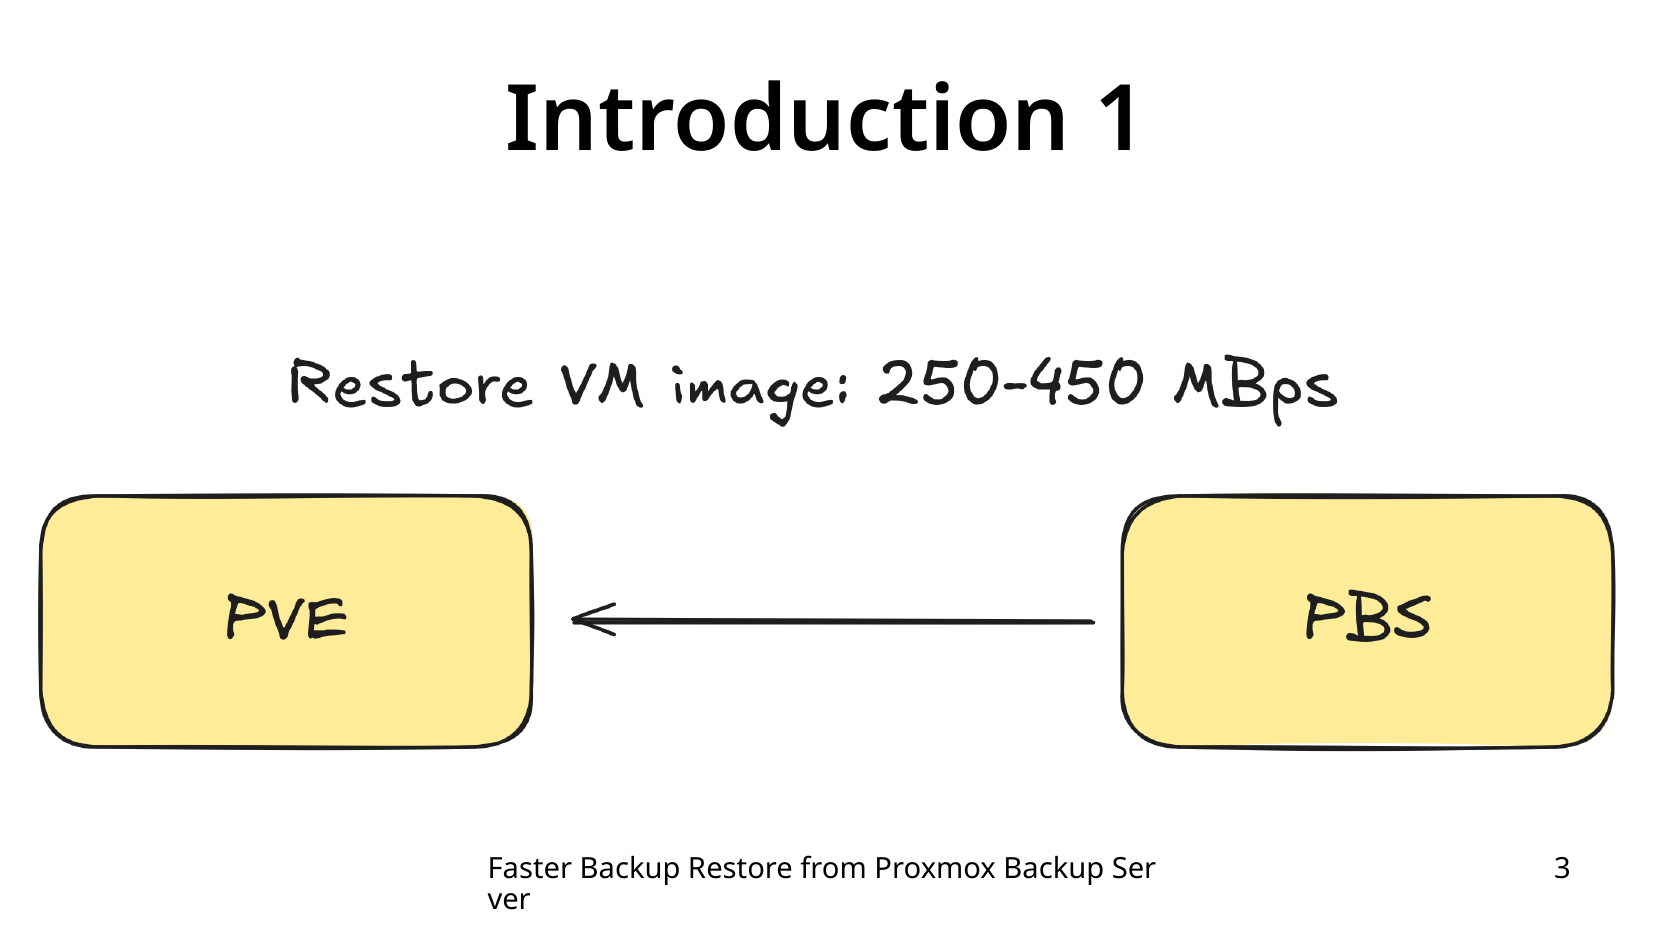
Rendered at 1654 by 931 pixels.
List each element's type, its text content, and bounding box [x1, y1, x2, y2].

picture [23, 329, 1630, 764]
title Introduction 1 [82, 37, 1571, 193]
